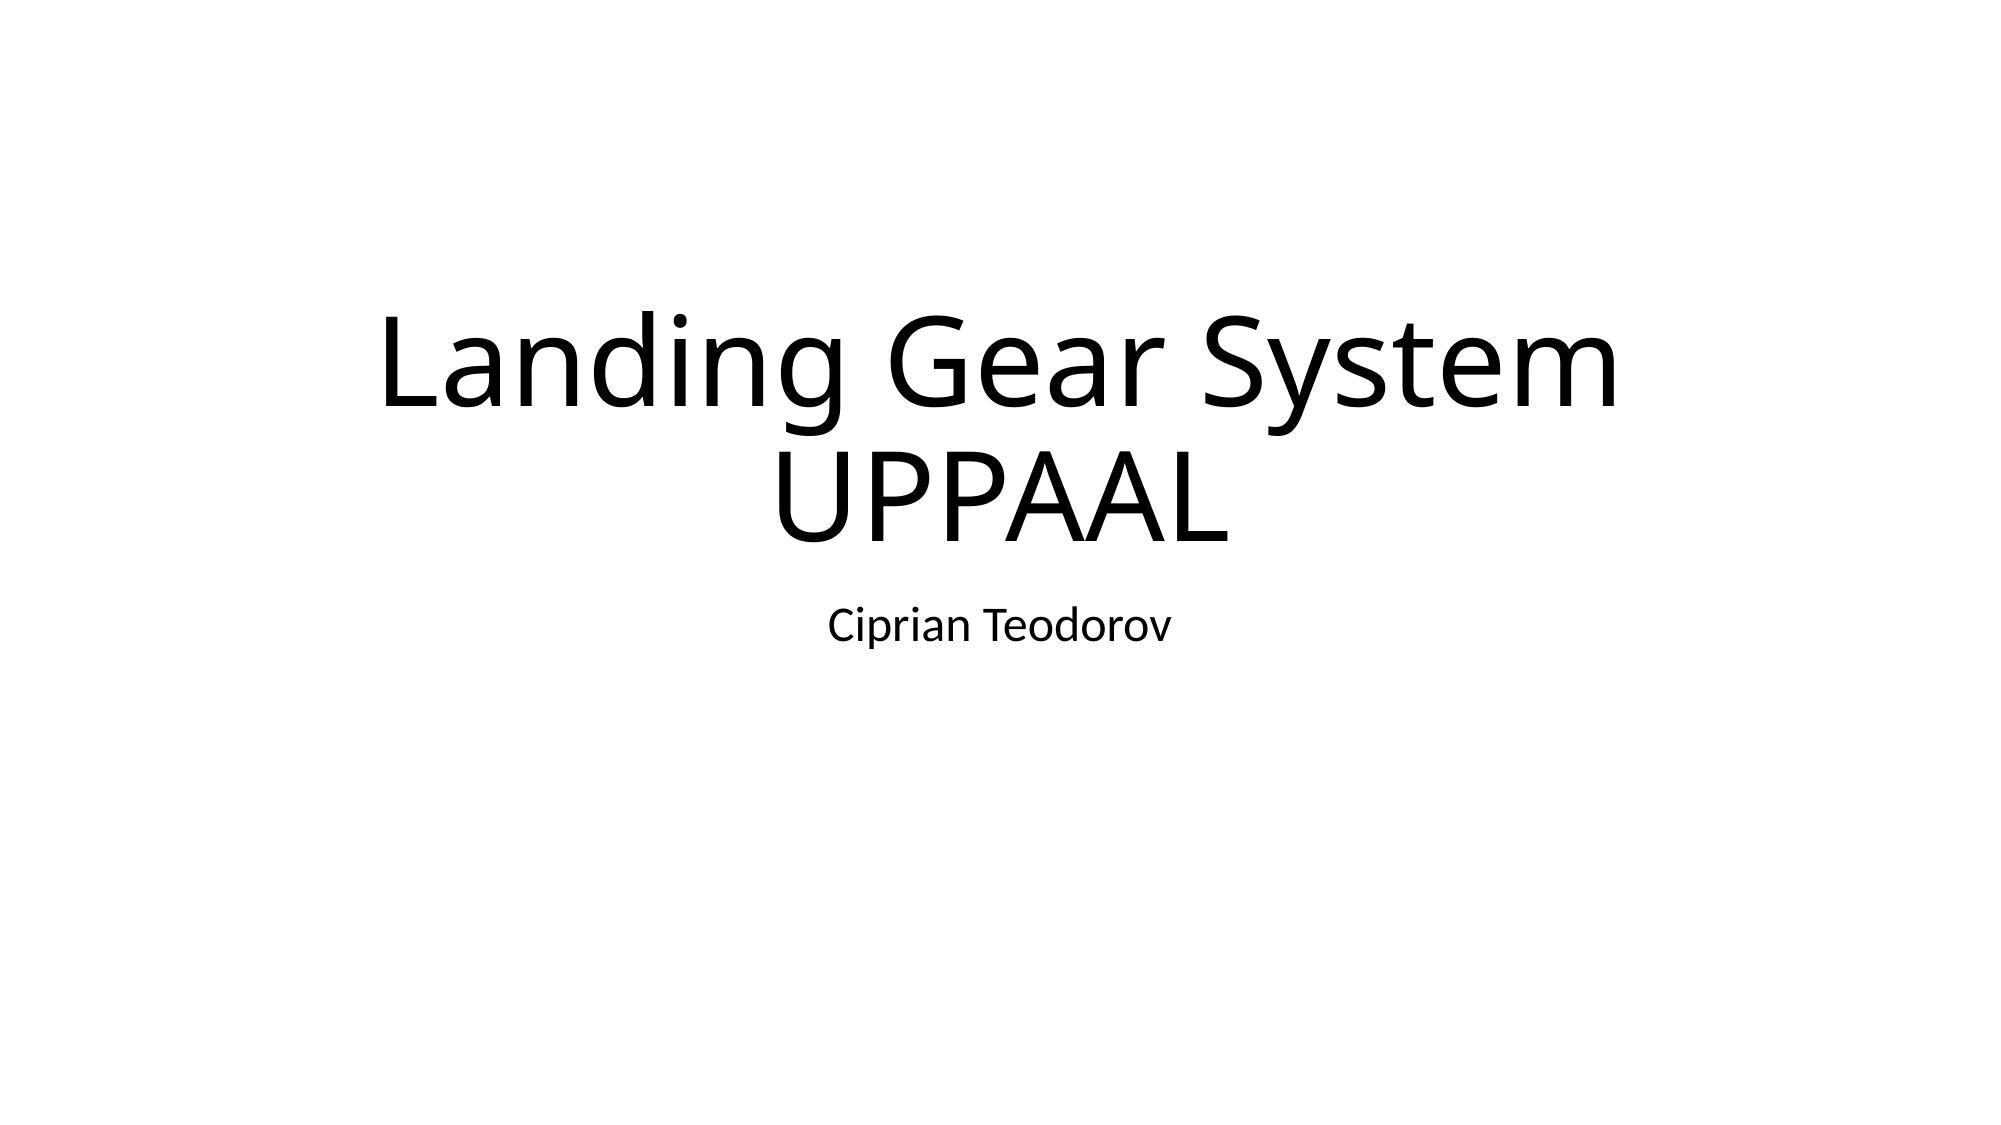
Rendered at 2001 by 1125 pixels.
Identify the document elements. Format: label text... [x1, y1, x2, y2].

title Landing Gear System UPPAAL [249, 184, 1750, 576]
subtitle Ciprian Teodorov [249, 590, 1750, 863]
